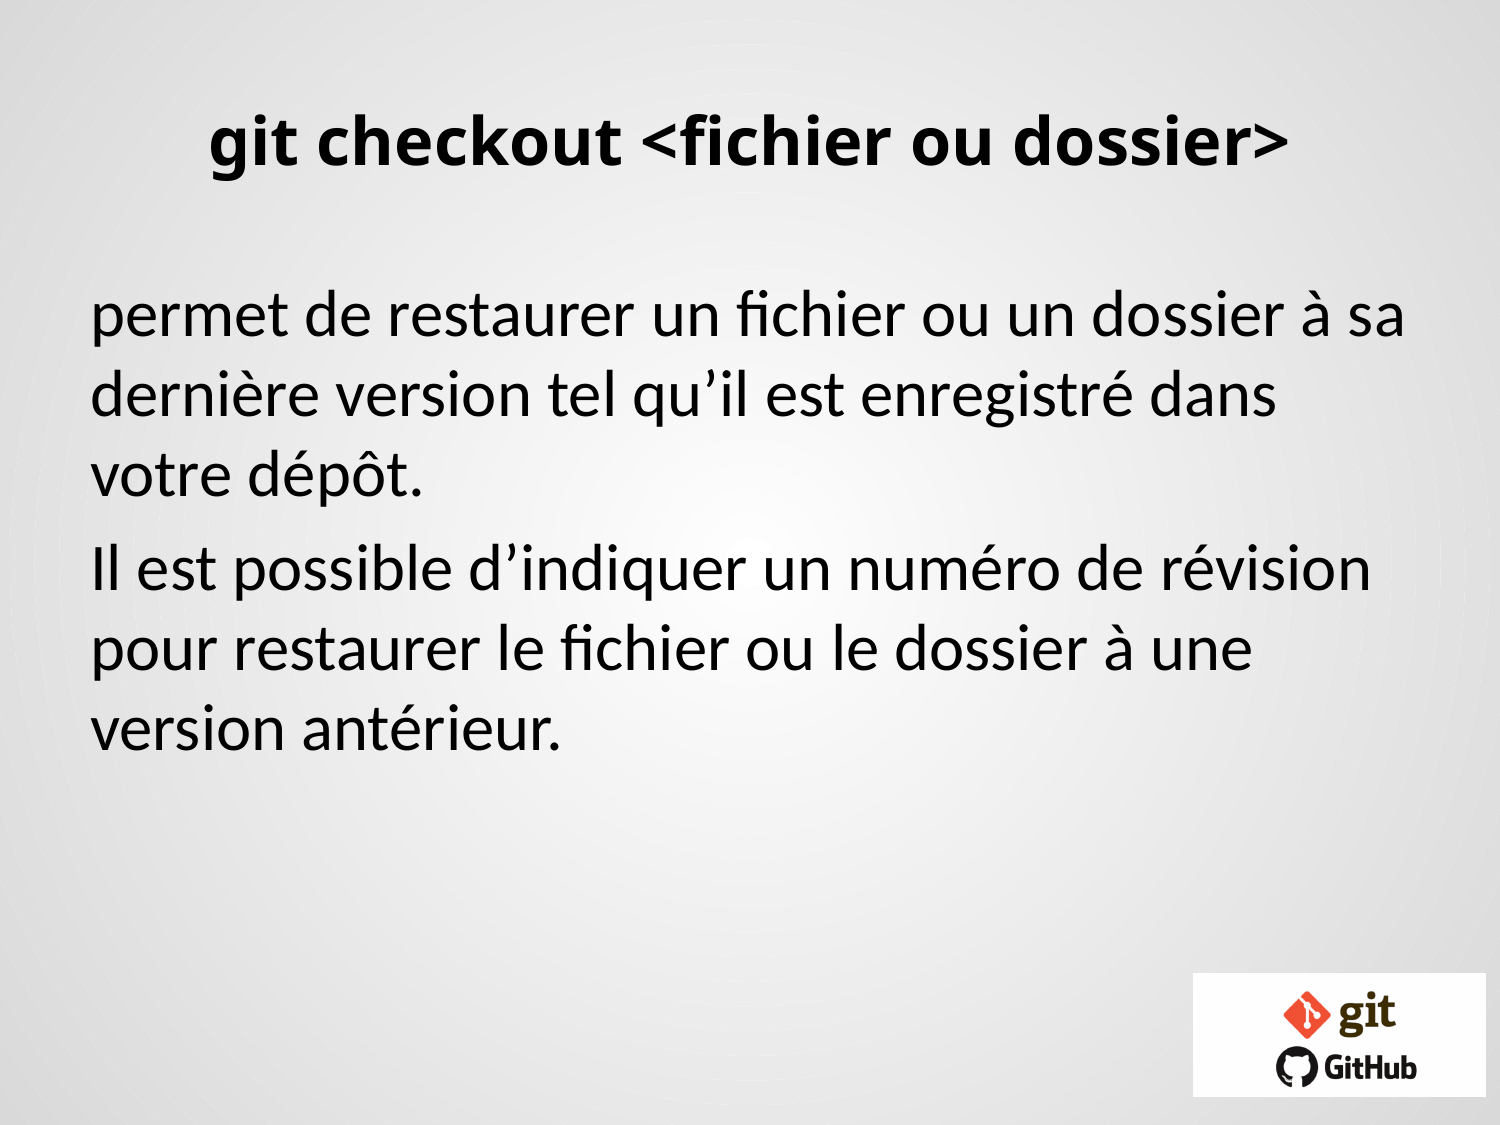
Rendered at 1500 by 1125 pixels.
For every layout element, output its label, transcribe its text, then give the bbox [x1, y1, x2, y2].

picture [1193, 973, 1486, 1097]
list permet de restaurer un fichier ou un dossier à sa dernière version tel qu’il est enregistré dans votre dépôt. Il est possible d’indiquer un numéro de révision pour restaurer le fichier ou le dossier à une version antérieur. [75, 262, 1425, 946]
title git checkout <fichier ou dossier> [75, 45, 1425, 233]
